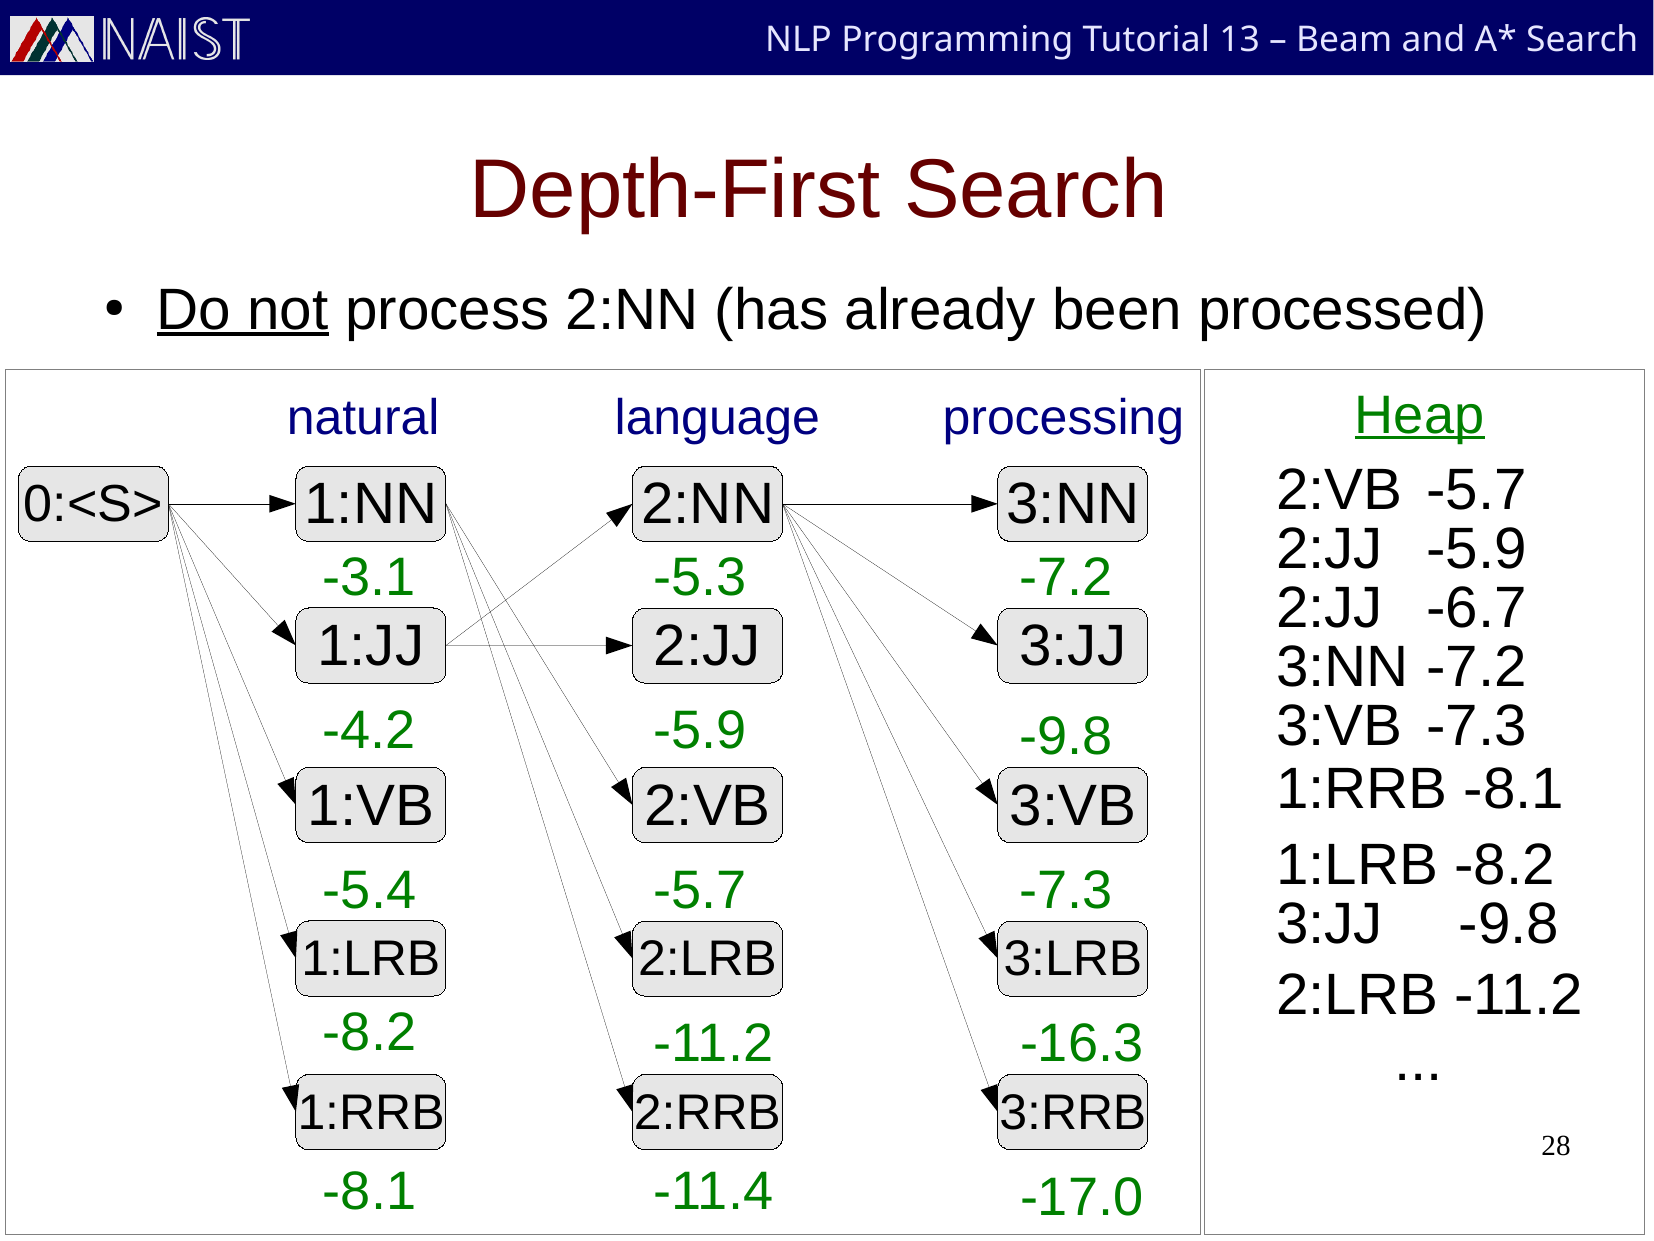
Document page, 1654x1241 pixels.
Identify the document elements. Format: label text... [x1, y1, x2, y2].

text_box 1:VB [295, 767, 446, 843]
text_box 3:NN -7.2 [1261, 626, 1542, 685]
text_box 1:NN [295, 466, 446, 542]
text_box Heap [1339, 376, 1500, 449]
text_box -4.2 [308, 692, 432, 768]
text_box natural language processing [201, 381, 1200, 453]
text_box -11.4 [638, 1153, 789, 1229]
text_box 3:JJ [997, 608, 1148, 684]
text_box 0:<S> [18, 466, 169, 542]
text_box 2:VB [632, 767, 783, 843]
text_box 3:JJ -9.8 [1261, 883, 1575, 964]
text_box -16.3 [1005, 1005, 1159, 1081]
text_box 3:RRB [997, 1075, 1148, 1150]
text_box 2:JJ -5.9 [1261, 508, 1542, 589]
text_box 3:NN [997, 466, 1148, 542]
text_box -17.0 [1005, 1158, 1159, 1235]
text_box -5.7 [638, 851, 762, 928]
text_box -7.3 [1005, 851, 1129, 928]
text_box -11.2 [638, 1005, 789, 1081]
text_box 3:LRB [997, 921, 1148, 997]
picture [102, 17, 251, 60]
text_box 2:LRB [632, 921, 783, 997]
text_box -5.3 [638, 538, 762, 615]
text_box -5.4 [308, 851, 432, 928]
text_box 2:JJ [632, 608, 783, 684]
text_box 3:VB -7.3 [1261, 685, 1542, 766]
text_box -8.1 [308, 1153, 432, 1229]
text_box 2:VB -5.7 [1261, 449, 1542, 508]
text_box 1:JJ [295, 607, 446, 684]
text_box 2:LRB -11.2 [1261, 954, 1599, 1034]
text_box -3.1 [307, 538, 432, 615]
text_box 1:RRB -8.1 [1261, 748, 1580, 829]
text_box ... [1379, 1020, 1458, 1101]
text_box 3:VB [997, 767, 1148, 843]
text_box 1:RRB [295, 1074, 446, 1150]
text_box 2:JJ -6.7 [1261, 589, 1542, 626]
text_box -8.2 [308, 993, 432, 1069]
text_box -7.2 [1005, 538, 1129, 615]
text_box 2:NN [632, 466, 783, 542]
text_box -9.8 [1005, 698, 1129, 774]
text_box 1:LRB -8.2 [1261, 829, 1570, 883]
text_box 2:RRB [632, 1076, 783, 1150]
list Do not process 2:NN (has already been processed) [86, 276, 1575, 342]
text_box 1:LRB [295, 920, 446, 997]
picture [10, 16, 94, 62]
title Depth-First Search [75, 92, 1564, 285]
text_box -5.9 [638, 692, 762, 768]
